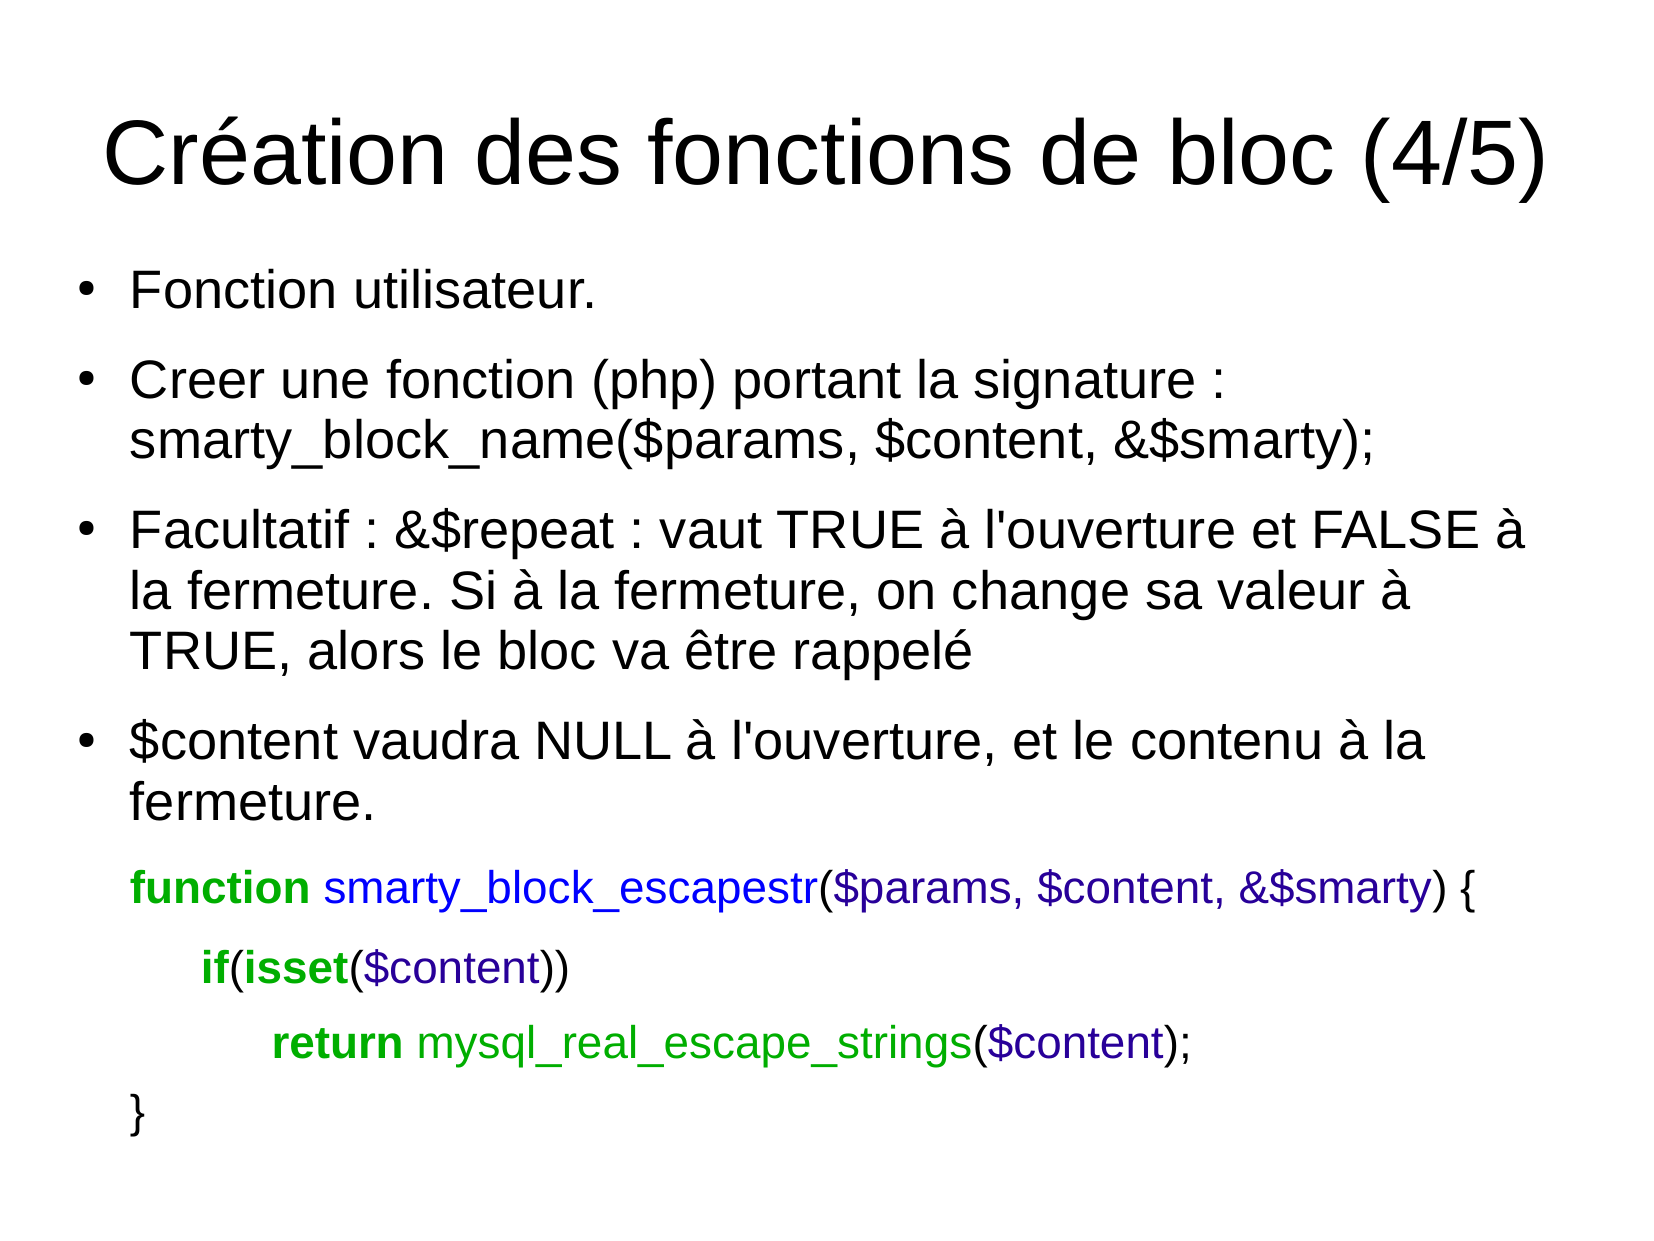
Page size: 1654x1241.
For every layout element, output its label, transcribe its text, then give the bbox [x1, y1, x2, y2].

list Fonction utilisateur. Creer une fonction (php) portant la signature : smarty_block_name($params, $content, &$smarty); Facultatif : &$repeat : vaut TRUE à l'ouverture et FALSE à la fermeture. Si à la fermeture, on change sa valeur à TRUE, alors le bloc va être rappelé $content vaudra NULL à l'ouverture, et le contenu à la fermeture. function smarty_block_escapestr($params, $content, &$smarty) { if(isset($content)) return mysql_real_escape_strings($content); } [59, 259, 1548, 1142]
title Création des fonctions de bloc (4/5) [82, 49, 1571, 257]
